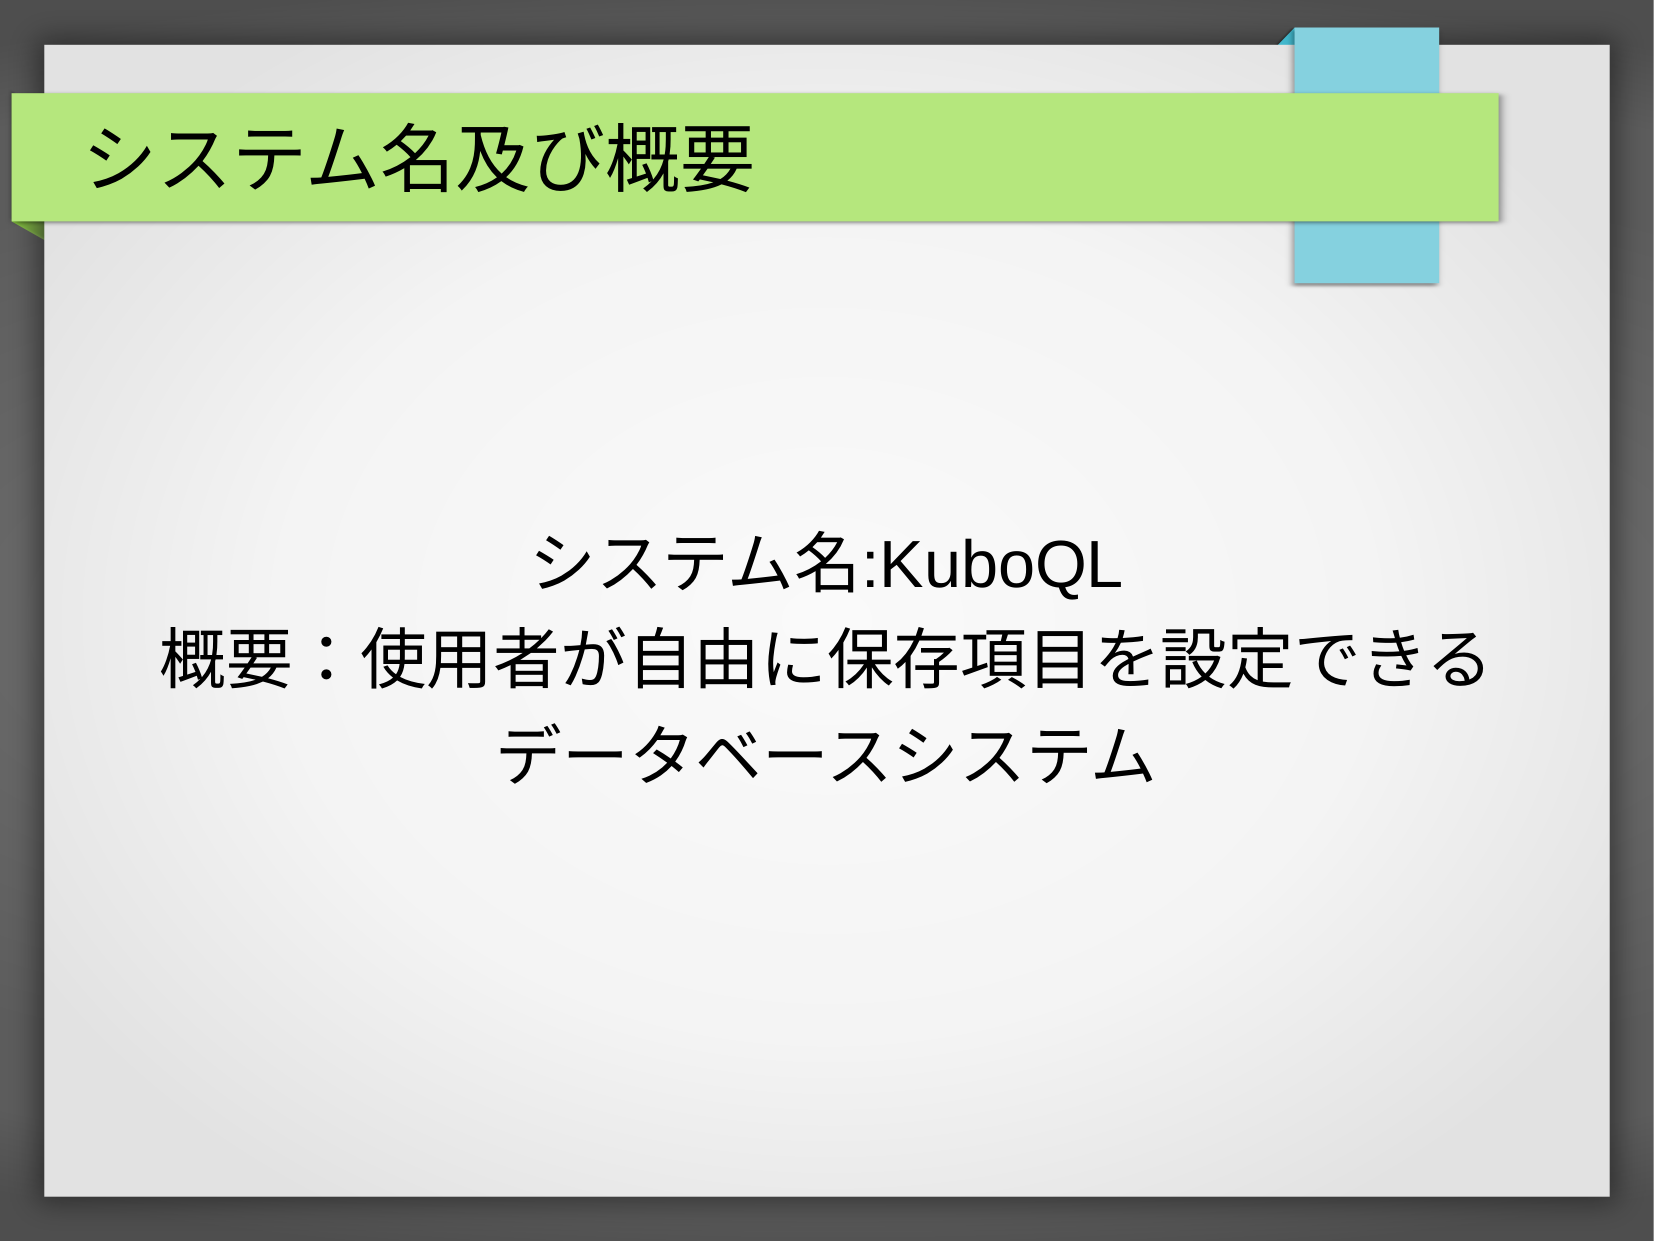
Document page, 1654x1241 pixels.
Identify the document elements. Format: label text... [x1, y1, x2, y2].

title システム名及び概要 [82, 94, 1264, 213]
picture [0, 0, 1654, 1241]
subtitle システム名:KuboQL 概要：使用者が自由に保存項目を設定できる データベースシステム [82, 295, 1571, 1015]
